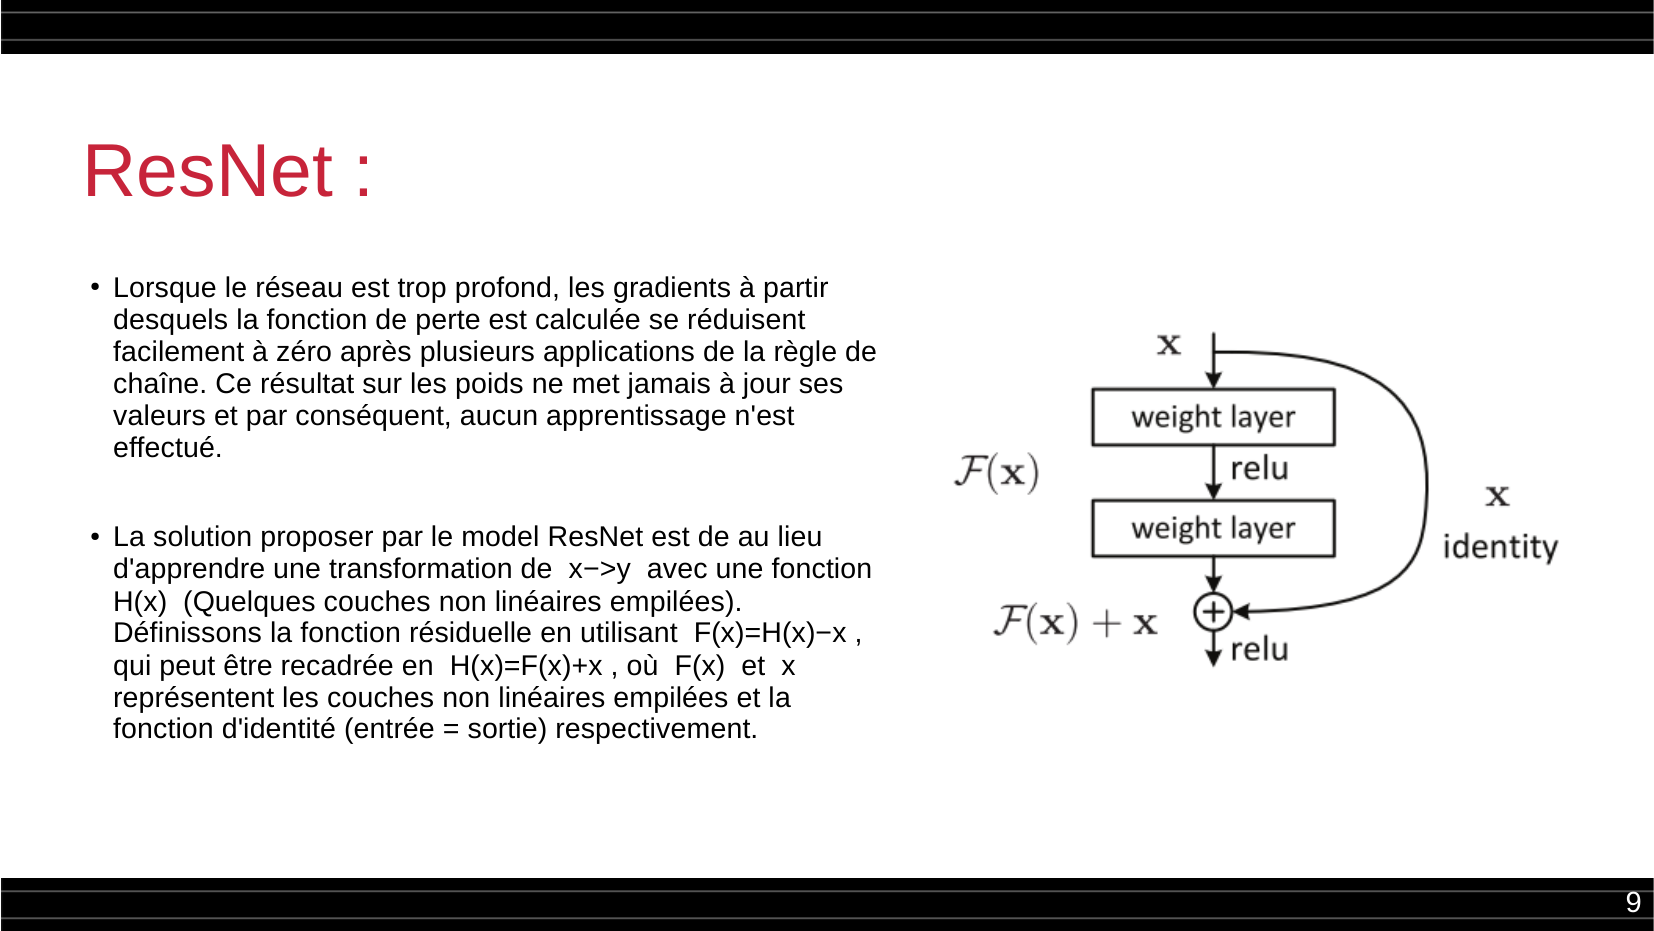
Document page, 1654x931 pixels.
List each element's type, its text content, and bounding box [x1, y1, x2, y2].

picture [1, 878, 1654, 931]
picture [1, 0, 1654, 54]
picture [937, 293, 1576, 676]
title ResNet : [82, 92, 1571, 249]
list Lorsque le réseau est trop profond, les gradients à partir desquels la fonction de perte est calculée se réduisent facilement à zéro après plusieurs applications de la règle de chaîne. Ce résultat sur les poids ne met jamais à jour ses valeurs et par conséquent, aucun apprentissage n'est effectué. La solution proposer par le model ResNet est de au lieu d'apprendre une transformation de x−>y avec une fonction H(x) (Quelques couches non linéaires empilées). Définissons la fonction résiduelle en utilisant F(x)=H(x)−x , qui peut être recadrée en H(x)=F(x)+x , où F(x) et x représentent les couches non linéaires empilées et la fonction d'identité (entrée = sortie) respectivement. [82, 271, 886, 758]
